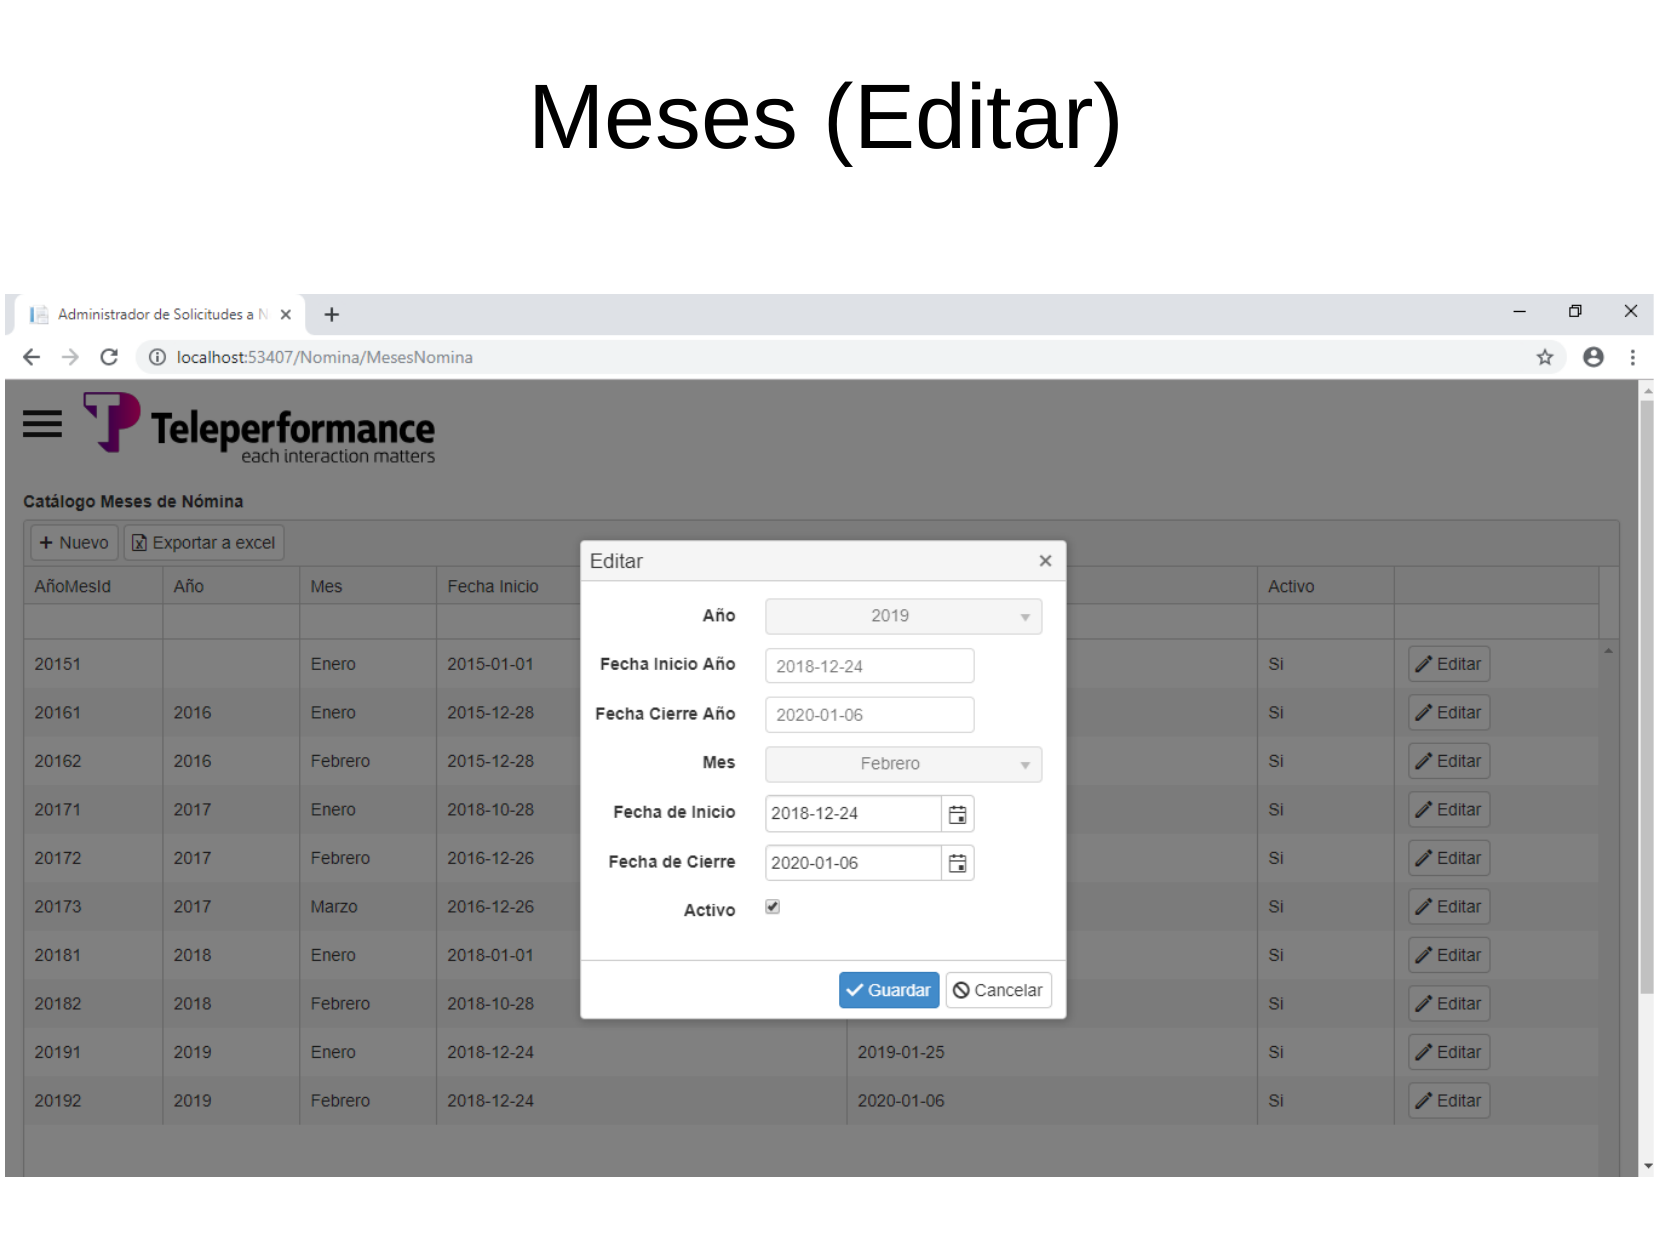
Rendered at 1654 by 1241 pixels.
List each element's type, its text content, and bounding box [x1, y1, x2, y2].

title Meses (Editar) [82, 49, 1571, 257]
picture [5, 294, 1654, 1177]
